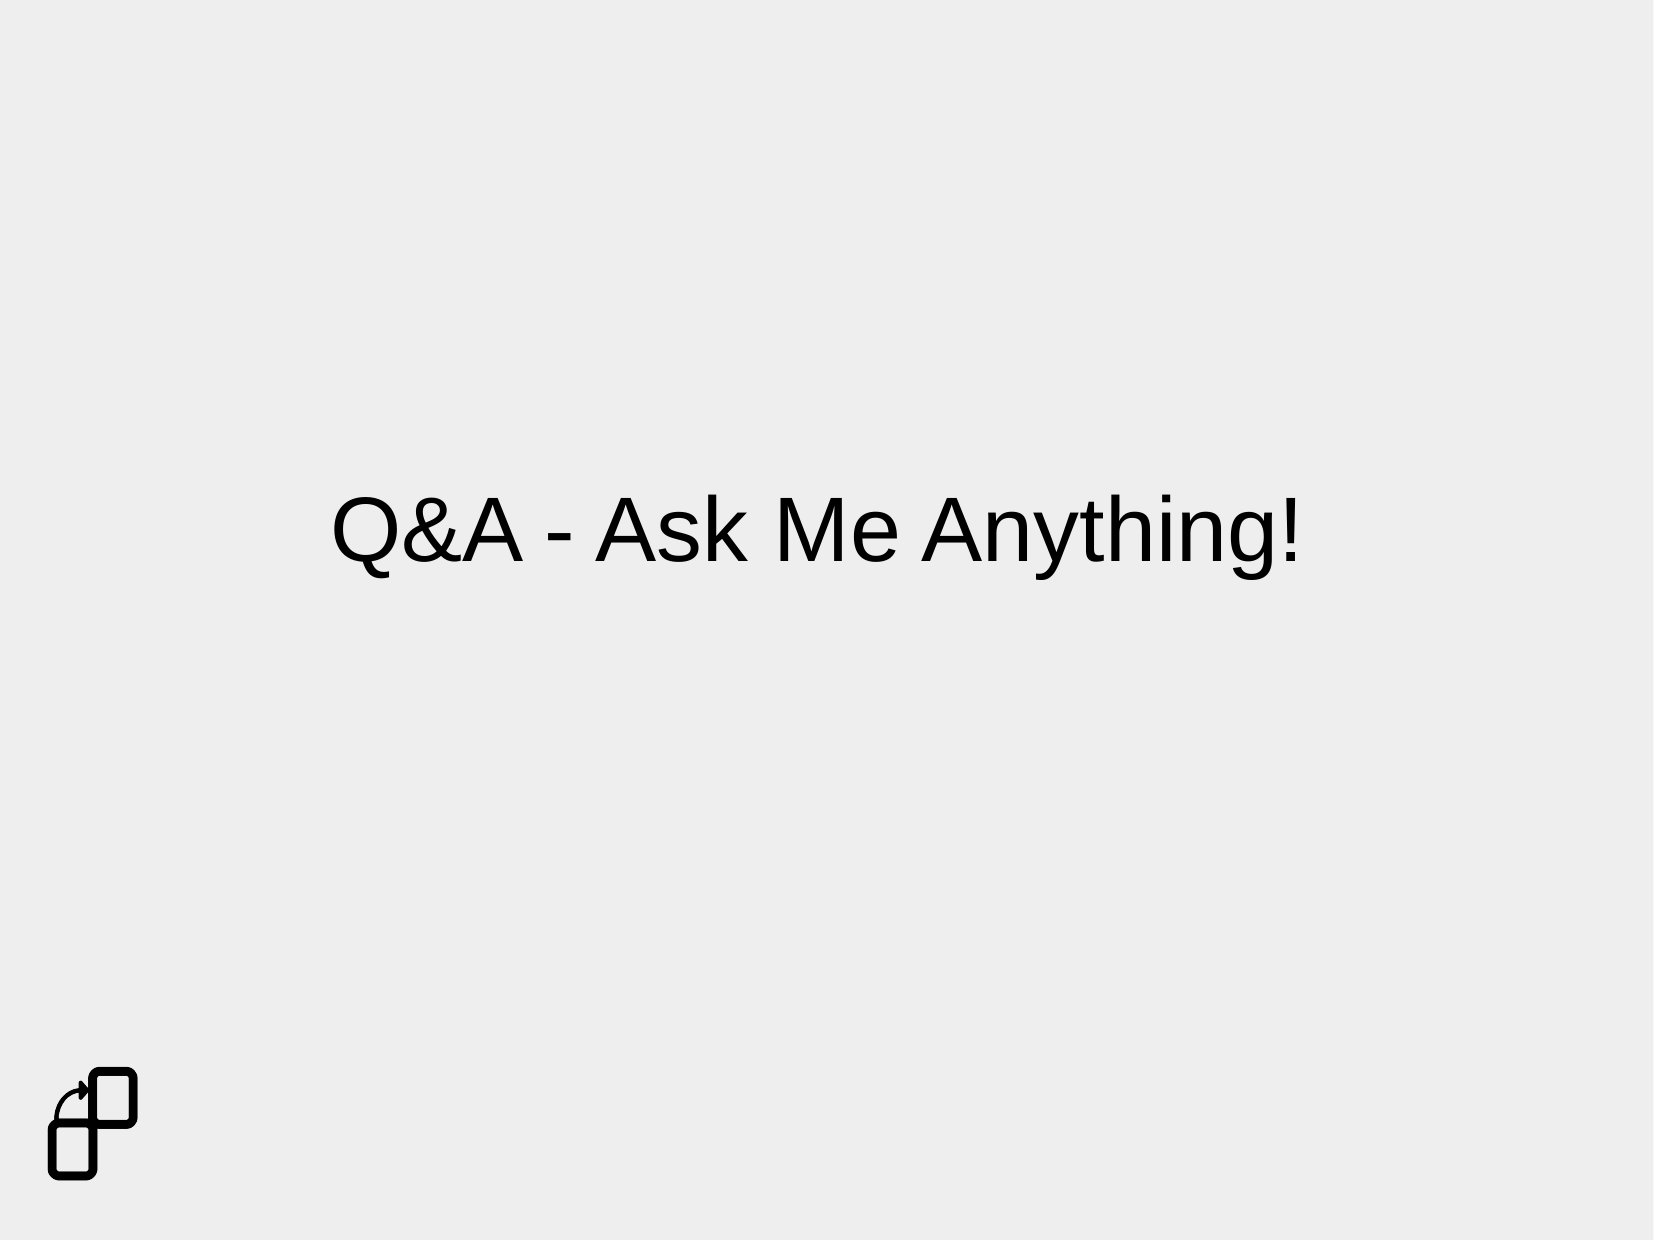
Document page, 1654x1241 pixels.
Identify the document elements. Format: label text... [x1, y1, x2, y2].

picture [30, 1062, 153, 1186]
title Q&A - Ask Me Anything! [73, 450, 1562, 711]
